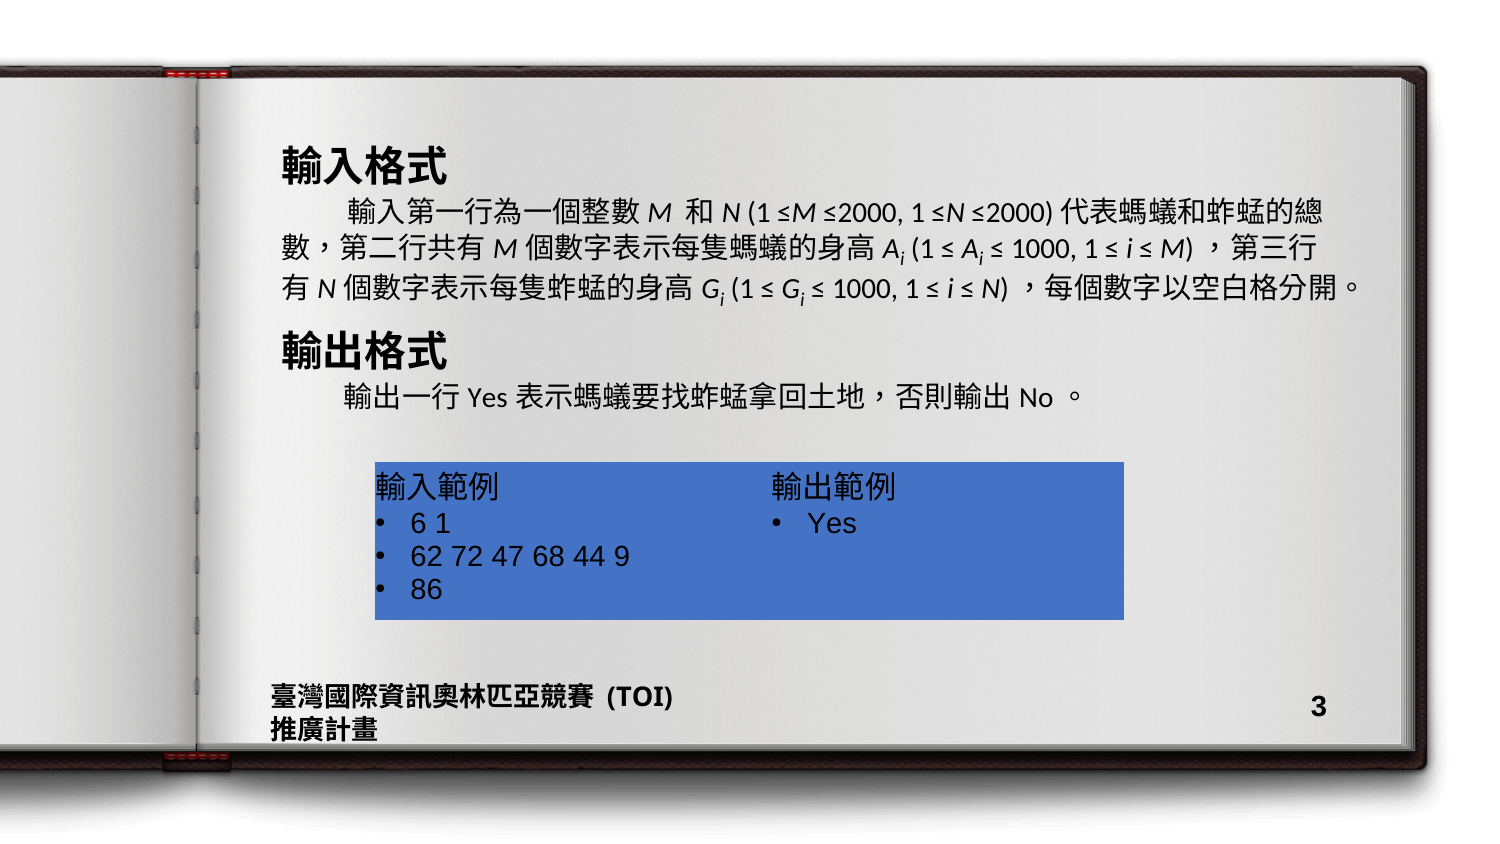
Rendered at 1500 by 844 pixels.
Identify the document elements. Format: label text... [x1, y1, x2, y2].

table_header 輸出範例 Yes [771, 462, 1124, 620]
text_box 輸入格式 輸入第一行為一個整數M 和N (1 ≤M ≤2000, 1 ≤N ≤2000)代表螞蟻和蚱蜢的總數，第二行共有M個數字表示每隻螞蟻的身高Ai (1 ≤ Ai ≤ 1000, 1 ≤ i ≤ M)，第三行有N個數字表示每隻蚱蜢的身高Gi (1 ≤ Gi ≤ 1000, 1 ≤ i ≤ N)，每個數字以空白格分開。 [266, 132, 1356, 317]
text_box [1295, 672, 1386, 737]
table_header 輸入範例 6 1 62 72 47 68 44 9 86 [375, 462, 771, 620]
text_box 輸出格式 輸出一行Yes表示螞蟻要找蚱蜢拿回土地，否則輸出No。 [266, 317, 1368, 422]
